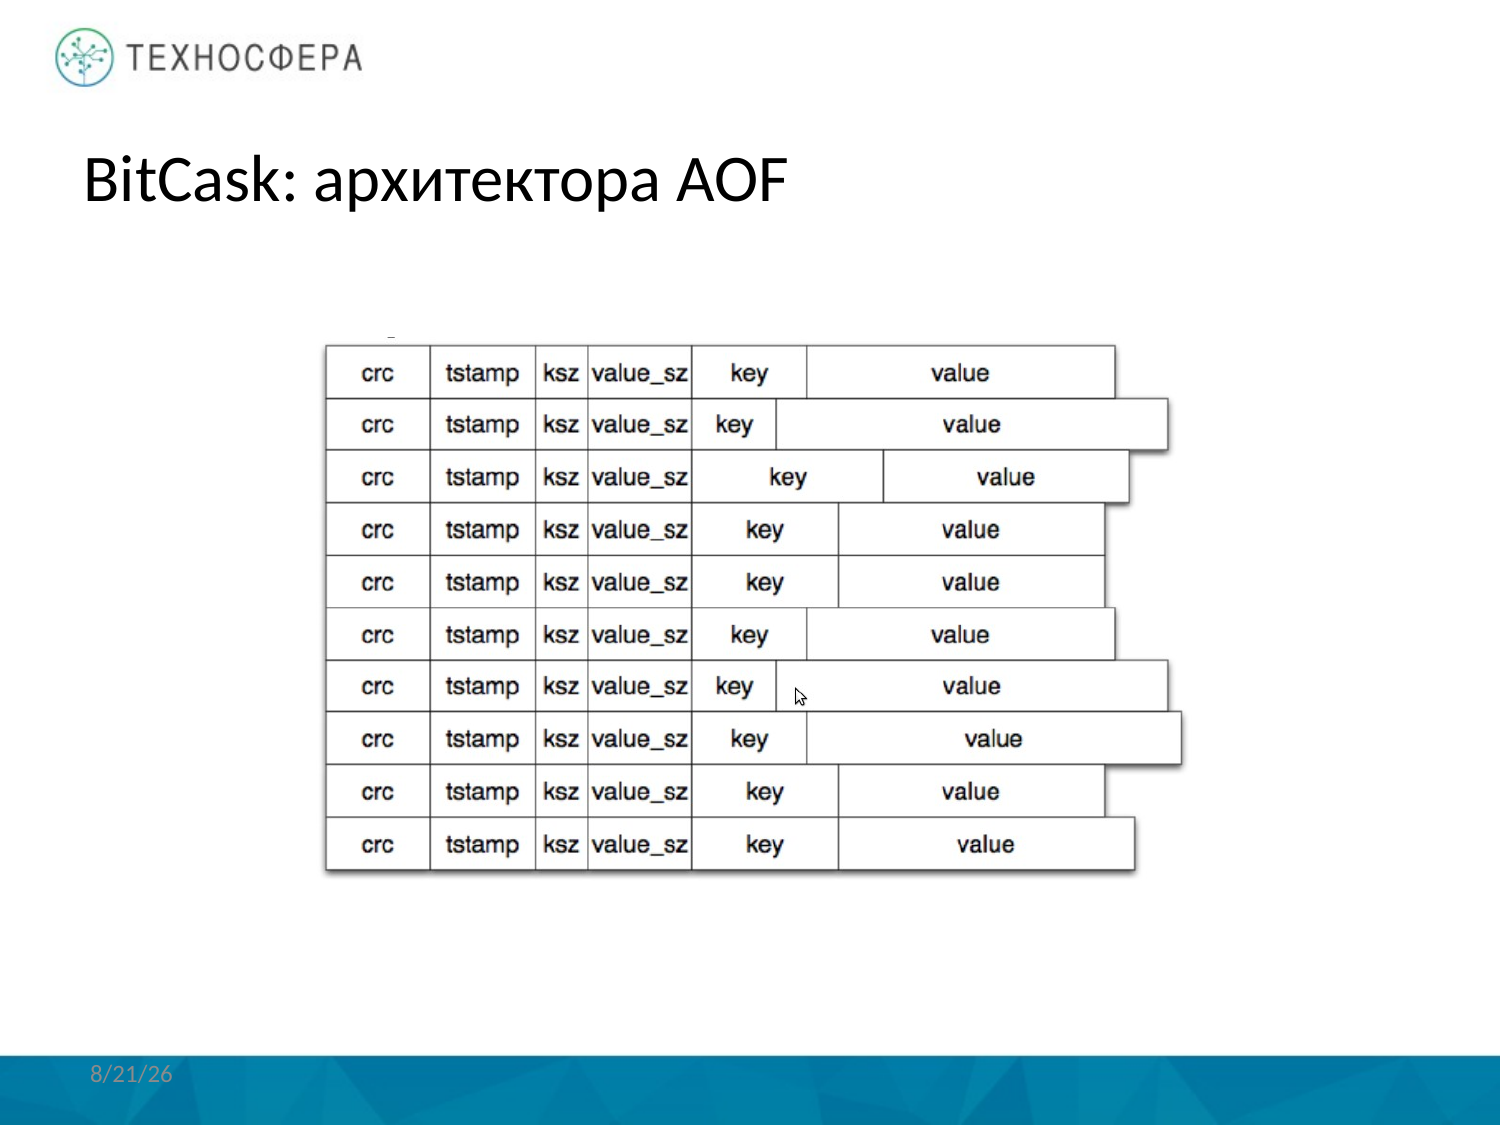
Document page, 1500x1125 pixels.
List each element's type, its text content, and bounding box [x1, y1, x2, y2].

title BitCask: архитектора AOF [83, 114, 1434, 256]
picture [0, 0, 1500, 1057]
